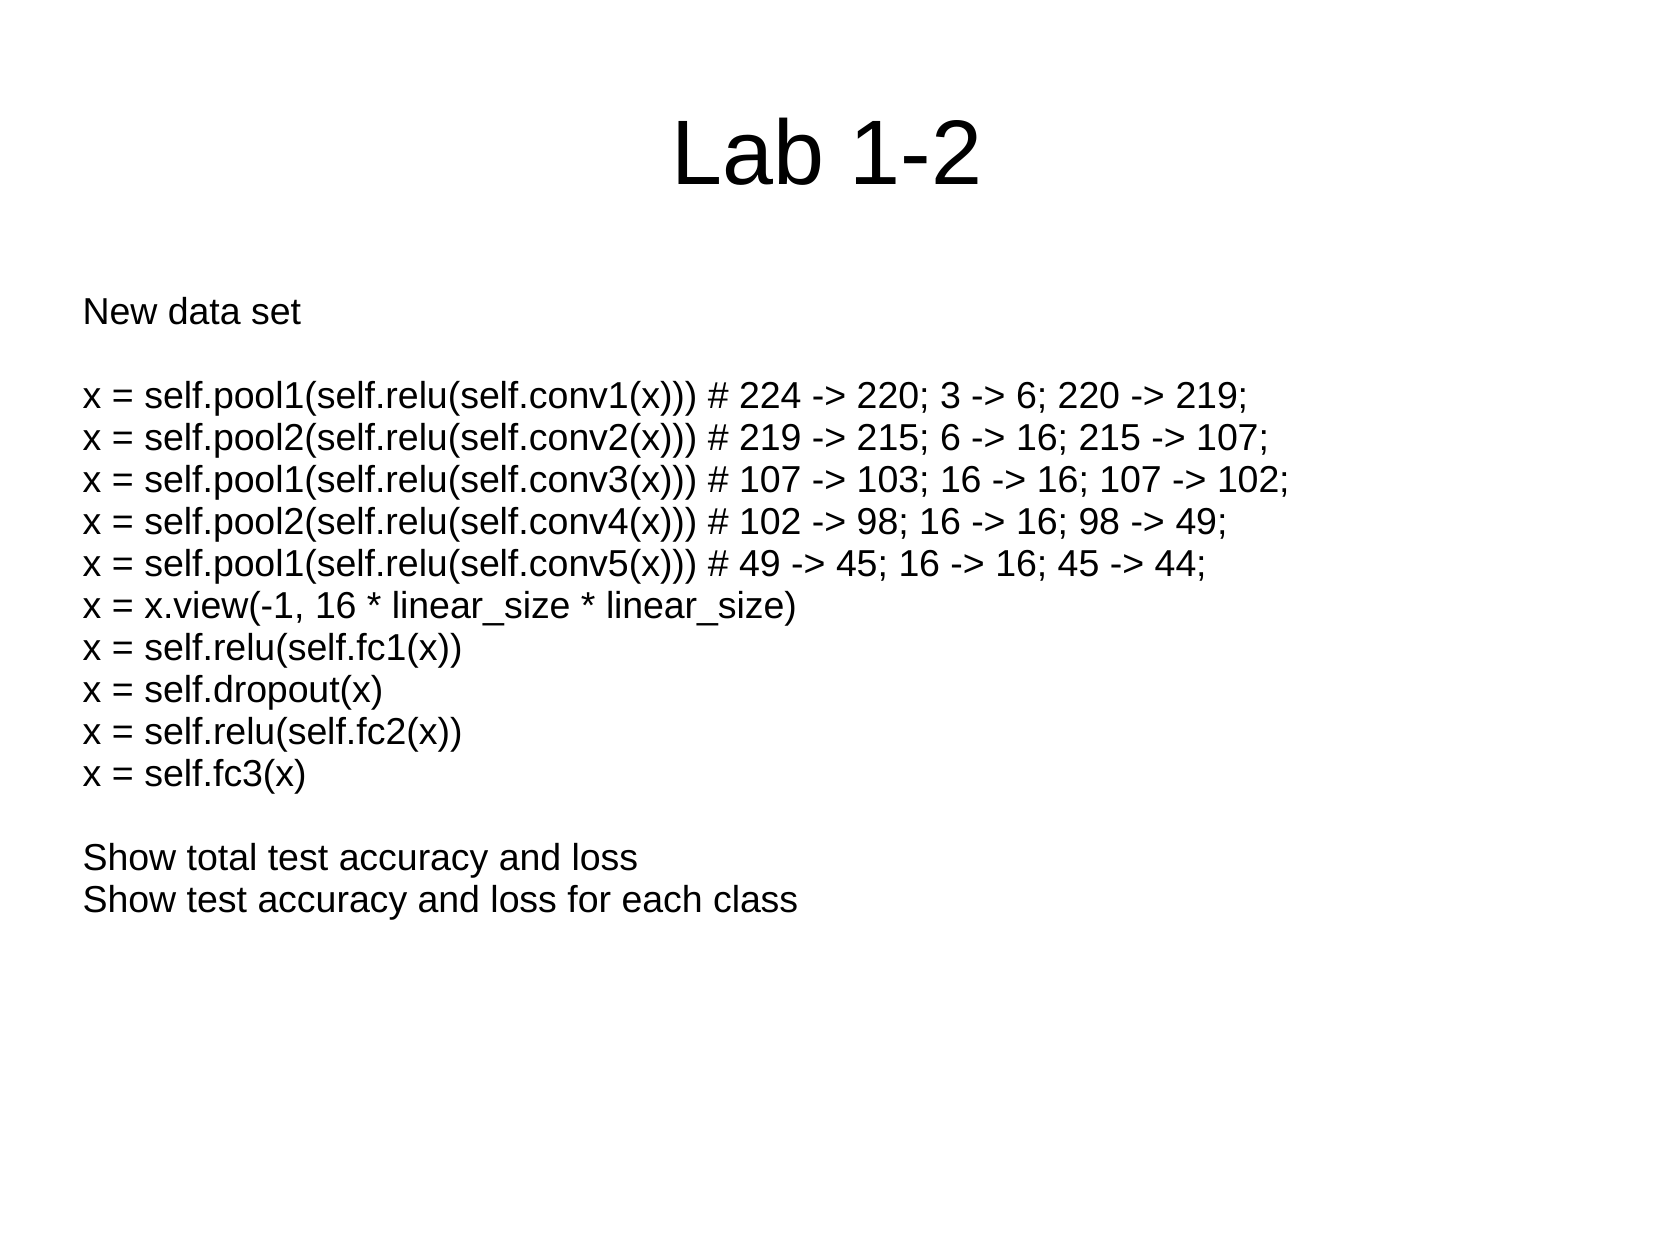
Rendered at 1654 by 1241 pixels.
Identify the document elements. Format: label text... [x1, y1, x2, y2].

list New data set x = self.pool1(self.relu(self.conv1(x))) # 224 -> 220; 3 -> 6; 220 -> 219; x = self.pool2(self.relu(self.conv2(x))) # 219 -> 215; 6 -> 16; 215 -> 107; x = self.pool1(self.relu(self.conv3(x))) # 107 -> 103; 16 -> 16; 107 -> 102; x = self.pool2(self.relu(self.conv4(x))) # 102 -> 98; 16 -> 16; 98 -> 49; x = self.pool1(self.relu(self.conv5(x))) # 49 -> 45; 16 -> 16; 45 -> 44; x = x.view(-1, 16 * linear_size * linear_size) x = self.relu(self.fc1(x)) x = self.dropout(x) x = self.relu(self.fc2(x)) x = self.fc3(x) Show total test accuracy and loss Show test accuracy and loss for each class [82, 290, 1571, 1010]
title Lab 1-2 [82, 49, 1571, 257]
